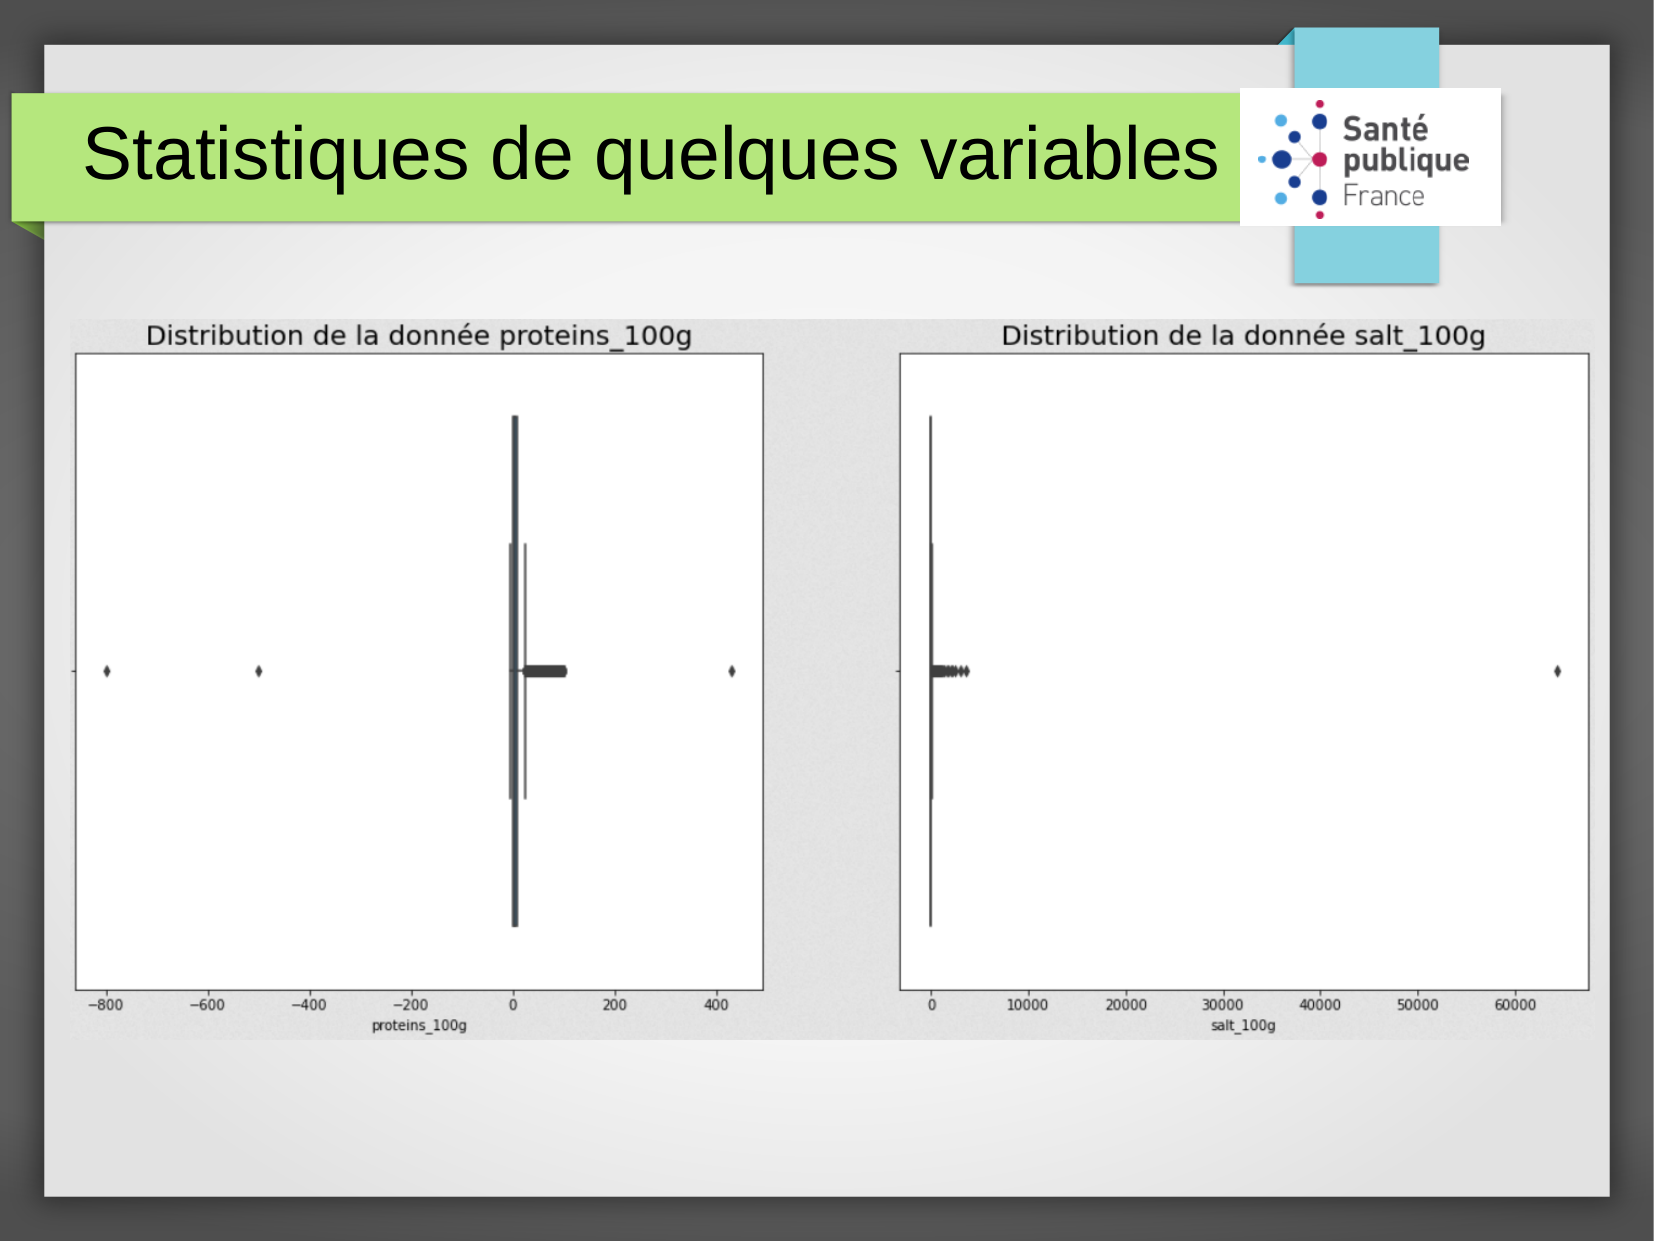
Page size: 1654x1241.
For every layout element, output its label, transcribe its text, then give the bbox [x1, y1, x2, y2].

title Statistiques de quelques variables [82, 94, 1240, 213]
picture [0, 0, 1654, 1241]
